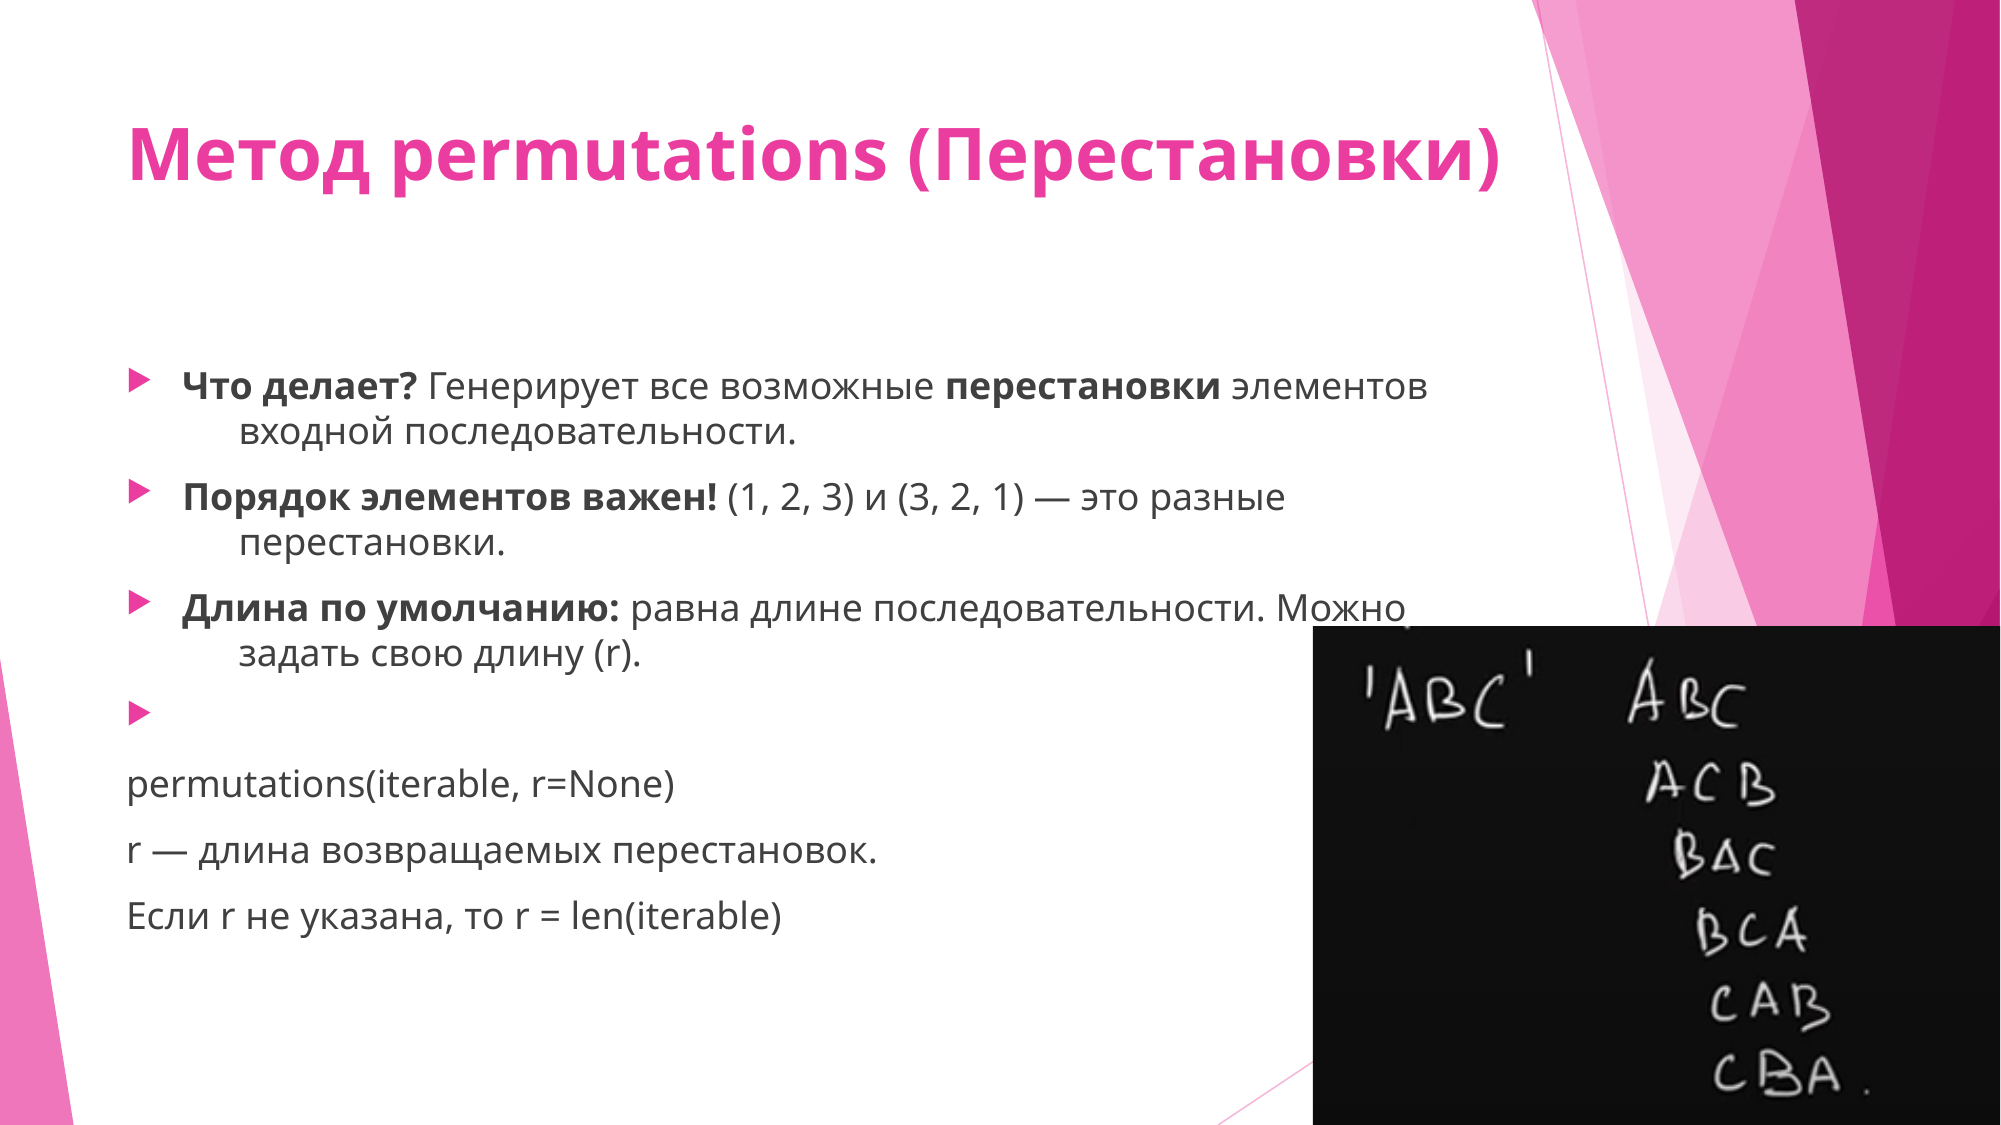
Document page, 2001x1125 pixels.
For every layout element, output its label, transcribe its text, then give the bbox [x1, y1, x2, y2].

picture [1312, 626, 2000, 1125]
list Что делает? Генерирует все возможные перестановки элементов входной последовательности. Порядок элементов важен! (1, 2, 3) и (3, 2, 1) — это разные перестановки. Длина по умолчанию: равна длине последовательности. Можно задать свою длину (r). permutations(iterable, r=None) r — длина возвращаемых перестановок. Если r не указана, то r = len(iterable) [111, 354, 1522, 992]
title Метод permutations (Перестановки) [111, 99, 1522, 317]
